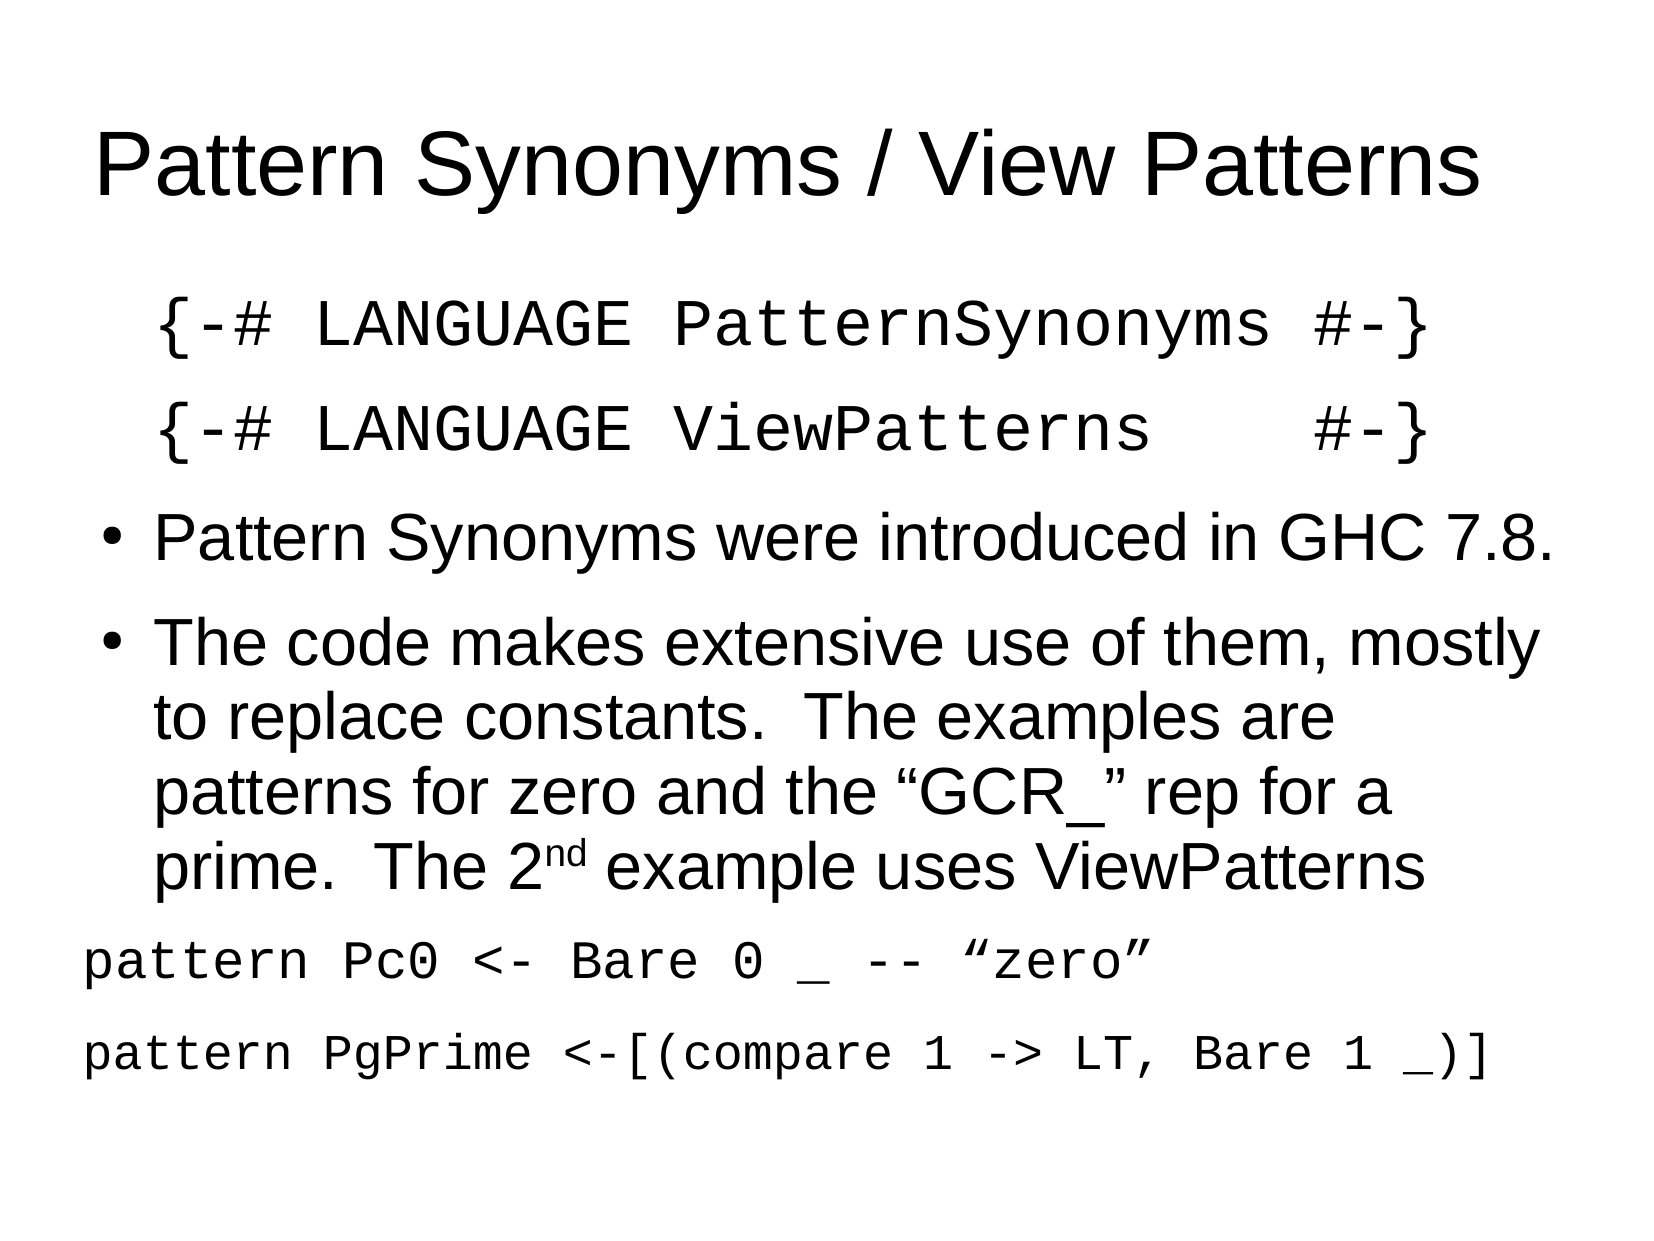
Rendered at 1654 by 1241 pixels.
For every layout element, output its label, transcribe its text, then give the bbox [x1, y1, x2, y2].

list {-# LANGUAGE PatternSynonyms #-} {-# LANGUAGE ViewPatterns #-} Pattern Synonyms were introduced in GHC 7.8. The code makes extensive use of them, mostly to replace constants. The examples are patterns for zero and the “GCR_” rep for a prime. The 2nd example uses ViewPatterns pattern Pc0 <- Bare 0 _ -- “zero” pattern PgPrime <-[(compare 1 -> LT, Bare 1 _)] [82, 290, 1571, 1010]
title Pattern Synonyms / View Patterns [45, 60, 1534, 268]
